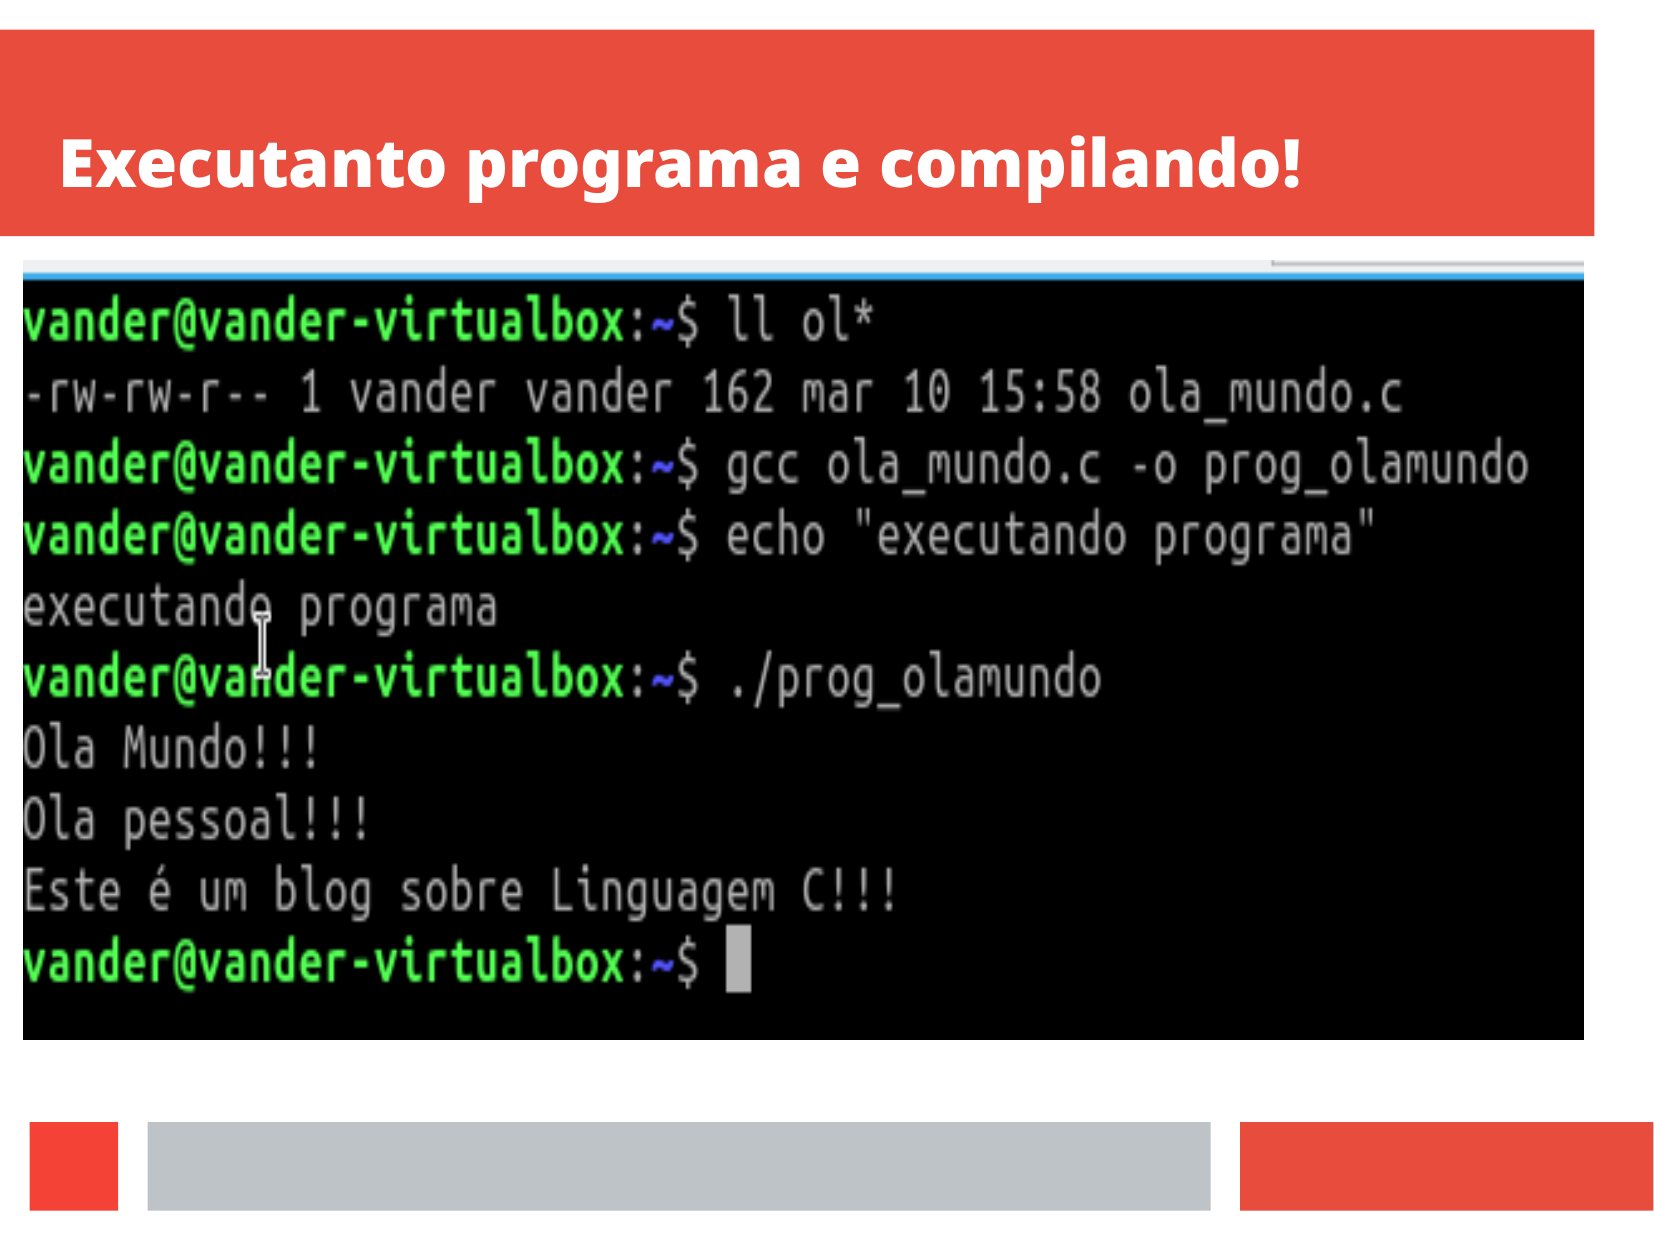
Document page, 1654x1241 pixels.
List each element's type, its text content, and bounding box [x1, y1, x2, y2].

picture [23, 260, 1584, 1040]
title Executanto programa e compilando! [59, 59, 1595, 207]
